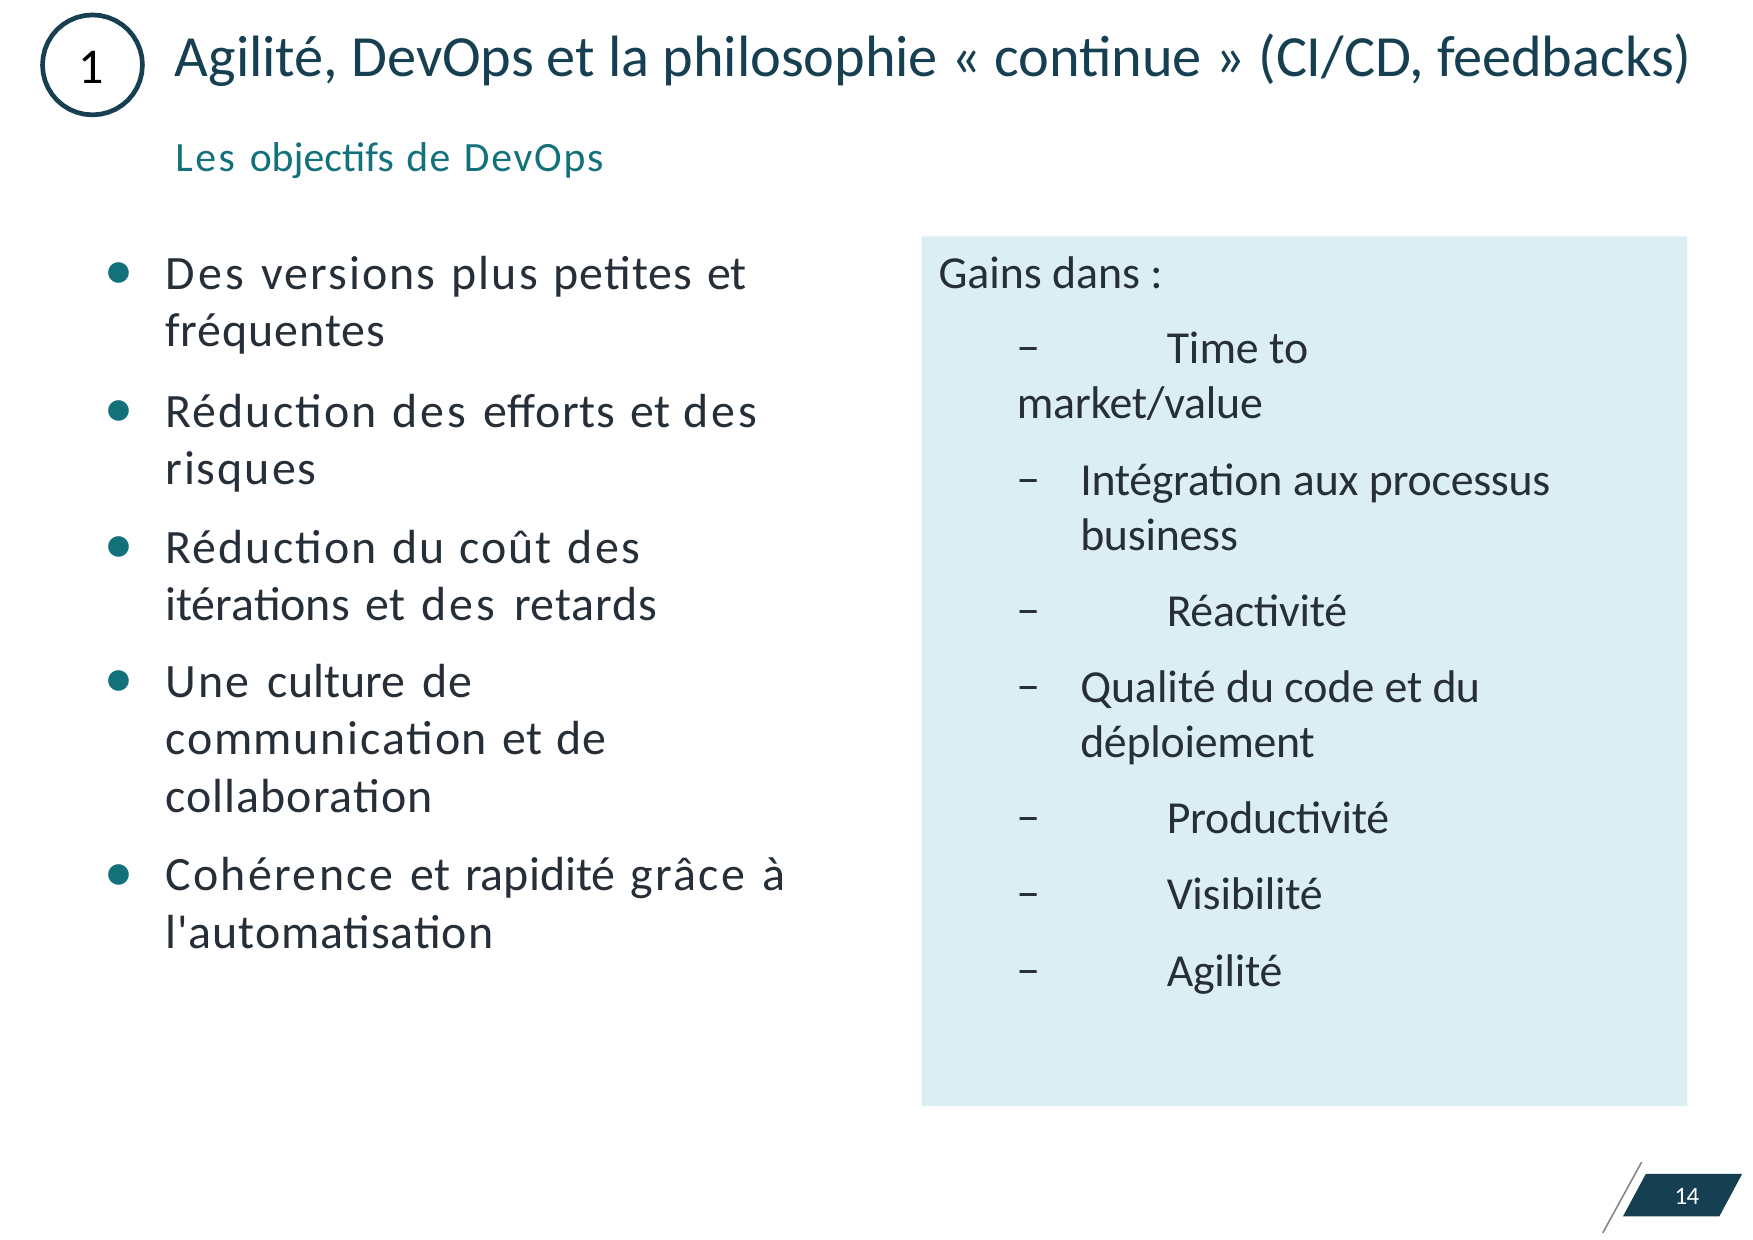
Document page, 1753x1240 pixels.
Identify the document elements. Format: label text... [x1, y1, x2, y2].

text_box Gains dans : [936, 240, 1166, 298]
text_box [921, 236, 1688, 1106]
title Agilité, DevOps et la philosophie « continue » (CI/CD, feedbacks) [172, 16, 1718, 226]
text_box − Time to market/value − Intégration aux processus business − Réactivité − Qualité du code et du déploiement − Productivité − Visibilité − Agilité [1014, 294, 1558, 996]
text_box Des versions plus petites et fréquentes Réduction des eﬀorts et des risques Réduction du coût des itérations et des retards Une culture de communication et de collaboration Cohérence et rapidité grâce à l'automatisation [102, 239, 799, 958]
text_box [1622, 1173, 1743, 1217]
text_box 1 [76, 31, 103, 94]
slide_number <number> [1661, 1177, 1718, 1240]
